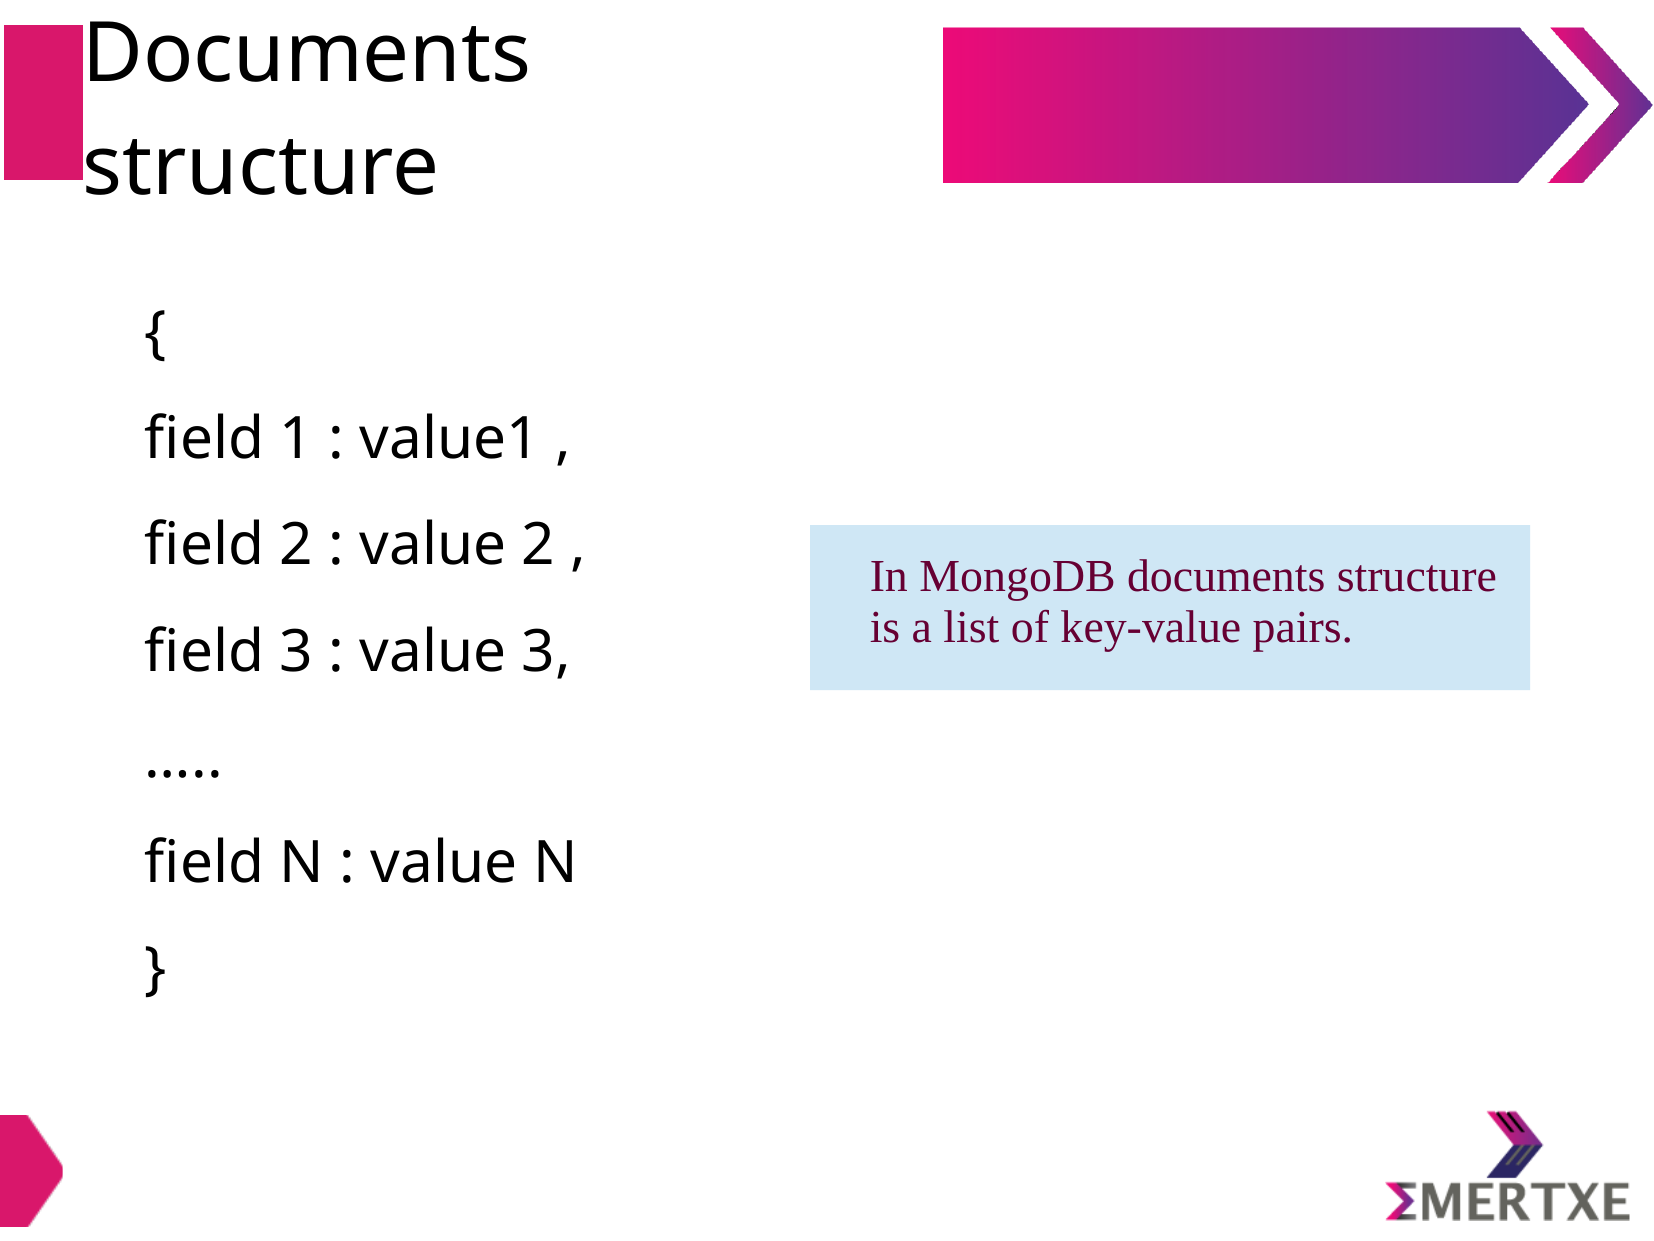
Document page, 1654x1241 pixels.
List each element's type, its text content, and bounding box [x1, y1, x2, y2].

text_box [810, 525, 1531, 691]
title Documents structure [82, 2, 1571, 210]
text_box In MongoDB documents structure is a list of key-value pairs. [855, 543, 1516, 661]
picture [1571, 27, 1653, 183]
picture [1385, 1107, 1631, 1221]
list { field 1 : value1 , field 2 : value 2 , field 3 : value 3, ….. field N : value N } [82, 290, 1571, 1010]
